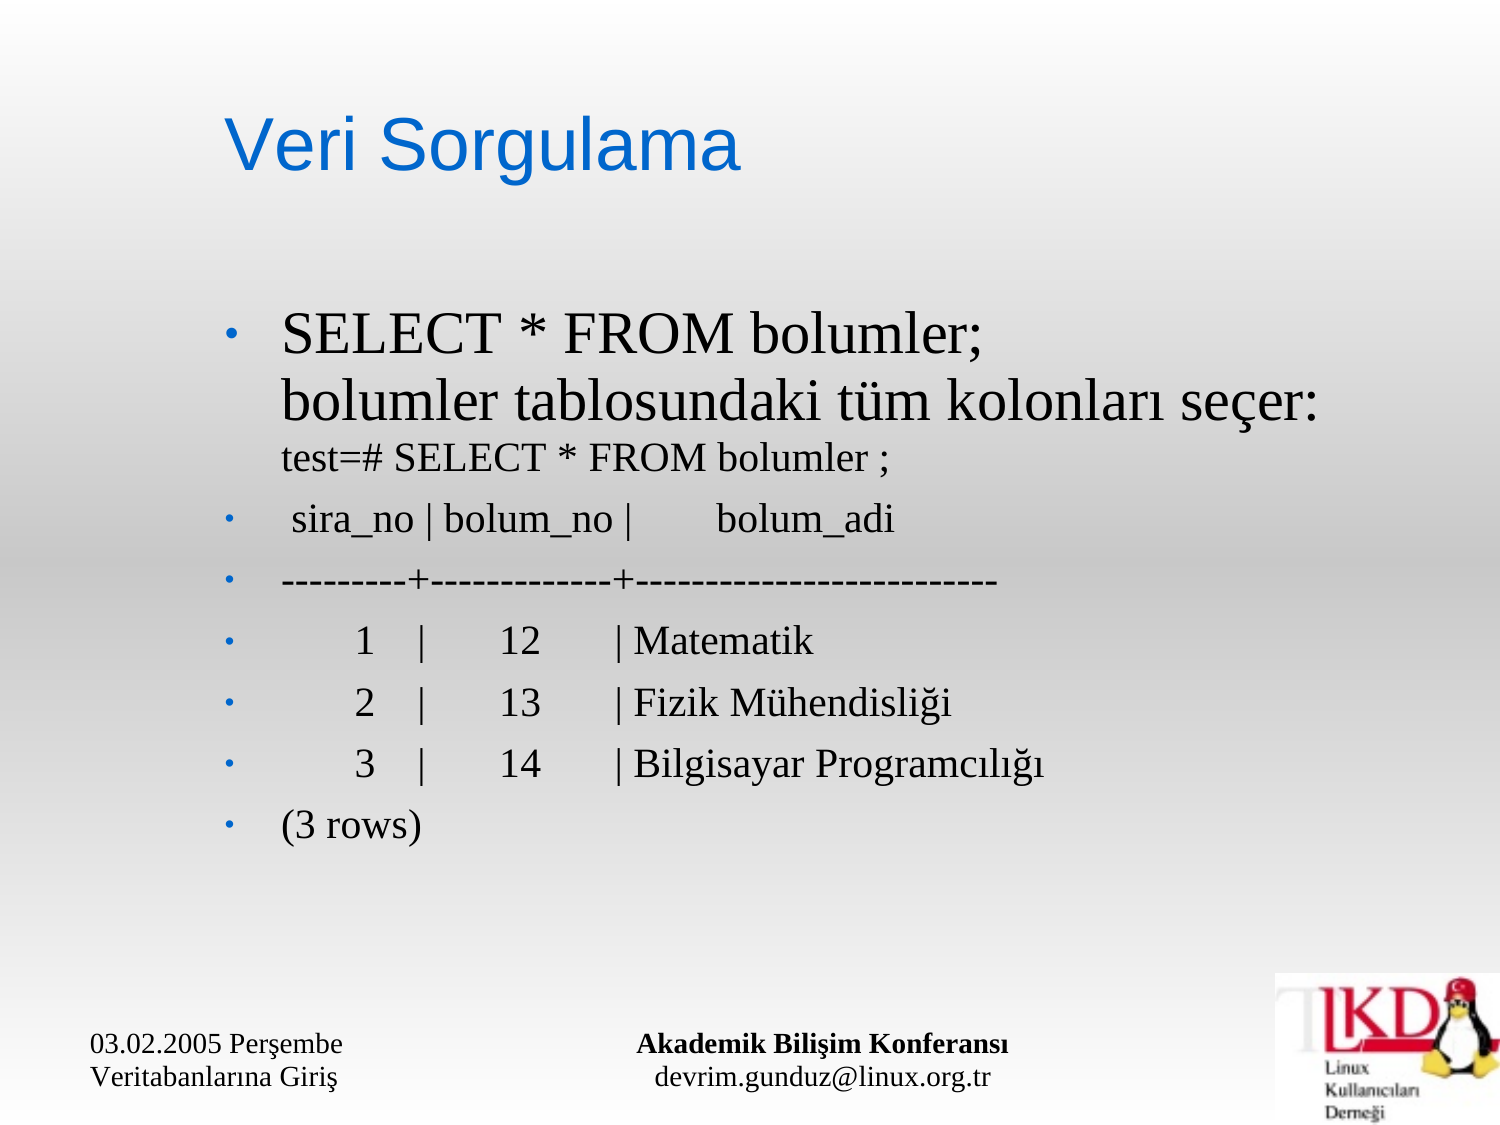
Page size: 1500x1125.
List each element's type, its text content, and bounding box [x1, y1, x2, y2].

picture [1275, 973, 1500, 1125]
list SELECT * FROM bolumler; bolumler tablosundaki tüm kolonları seçer: test=# SELECT * FROM bolumler ; sira_no | bolum_no | bolum_adi ---------+-------------+-------------------------- 1 | 12 | Matematik 2 | 13 | Fizik Mühendisliği 3 | 14 | Bilgisayar Programcılığı (3 rows) [224, 299, 1425, 981]
title Veri Sorgulama [224, 49, 1425, 238]
